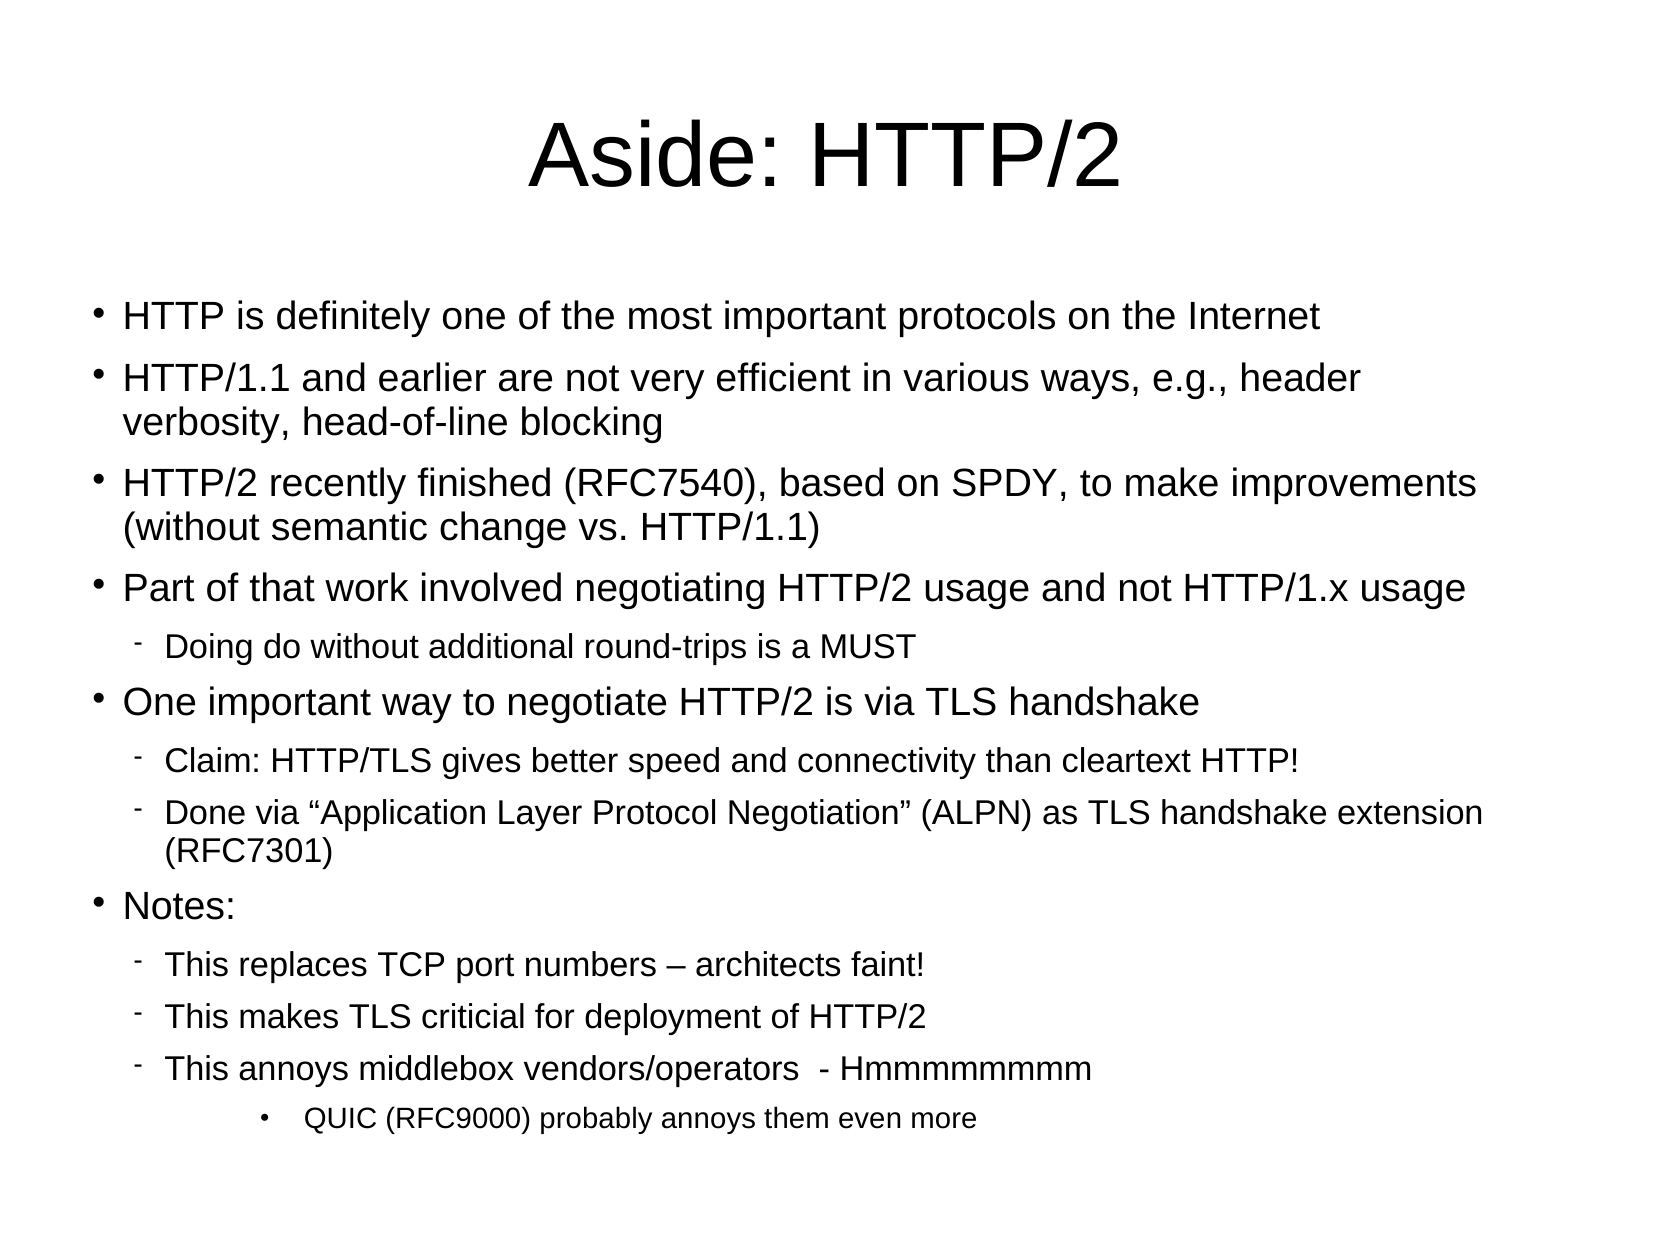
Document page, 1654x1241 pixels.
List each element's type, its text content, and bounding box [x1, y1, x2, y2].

list HTTP is definitely one of the most important protocols on the Internet HTTP/1.1 and earlier are not very efficient in various ways, e.g., header verbosity, head-of-line blocking HTTP/2 recently finished (RFC7540), based on SPDY, to make improvements (without semantic change vs. HTTP/1.1) Part of that work involved negotiating HTTP/2 usage and not HTTP/1.x usage Doing do without additional round-trips is a MUST One important way to negotiate HTTP/2 is via TLS handshake Claim: HTTP/TLS gives better speed and connectivity than cleartext HTTP! Done via “Application Layer Protocol Negotiation” (ALPN) as TLS handshake extension (RFC7301) Notes: This replaces TCP port numbers – architects faint! This makes TLS criticial for deployment of HTTP/2 This annoys middlebox vendors/operators - Hmmmmmmmm QUIC (RFC9000) probably annoys them even more [82, 290, 1538, 1146]
title Aside: HTTP/2 [82, 49, 1571, 257]
